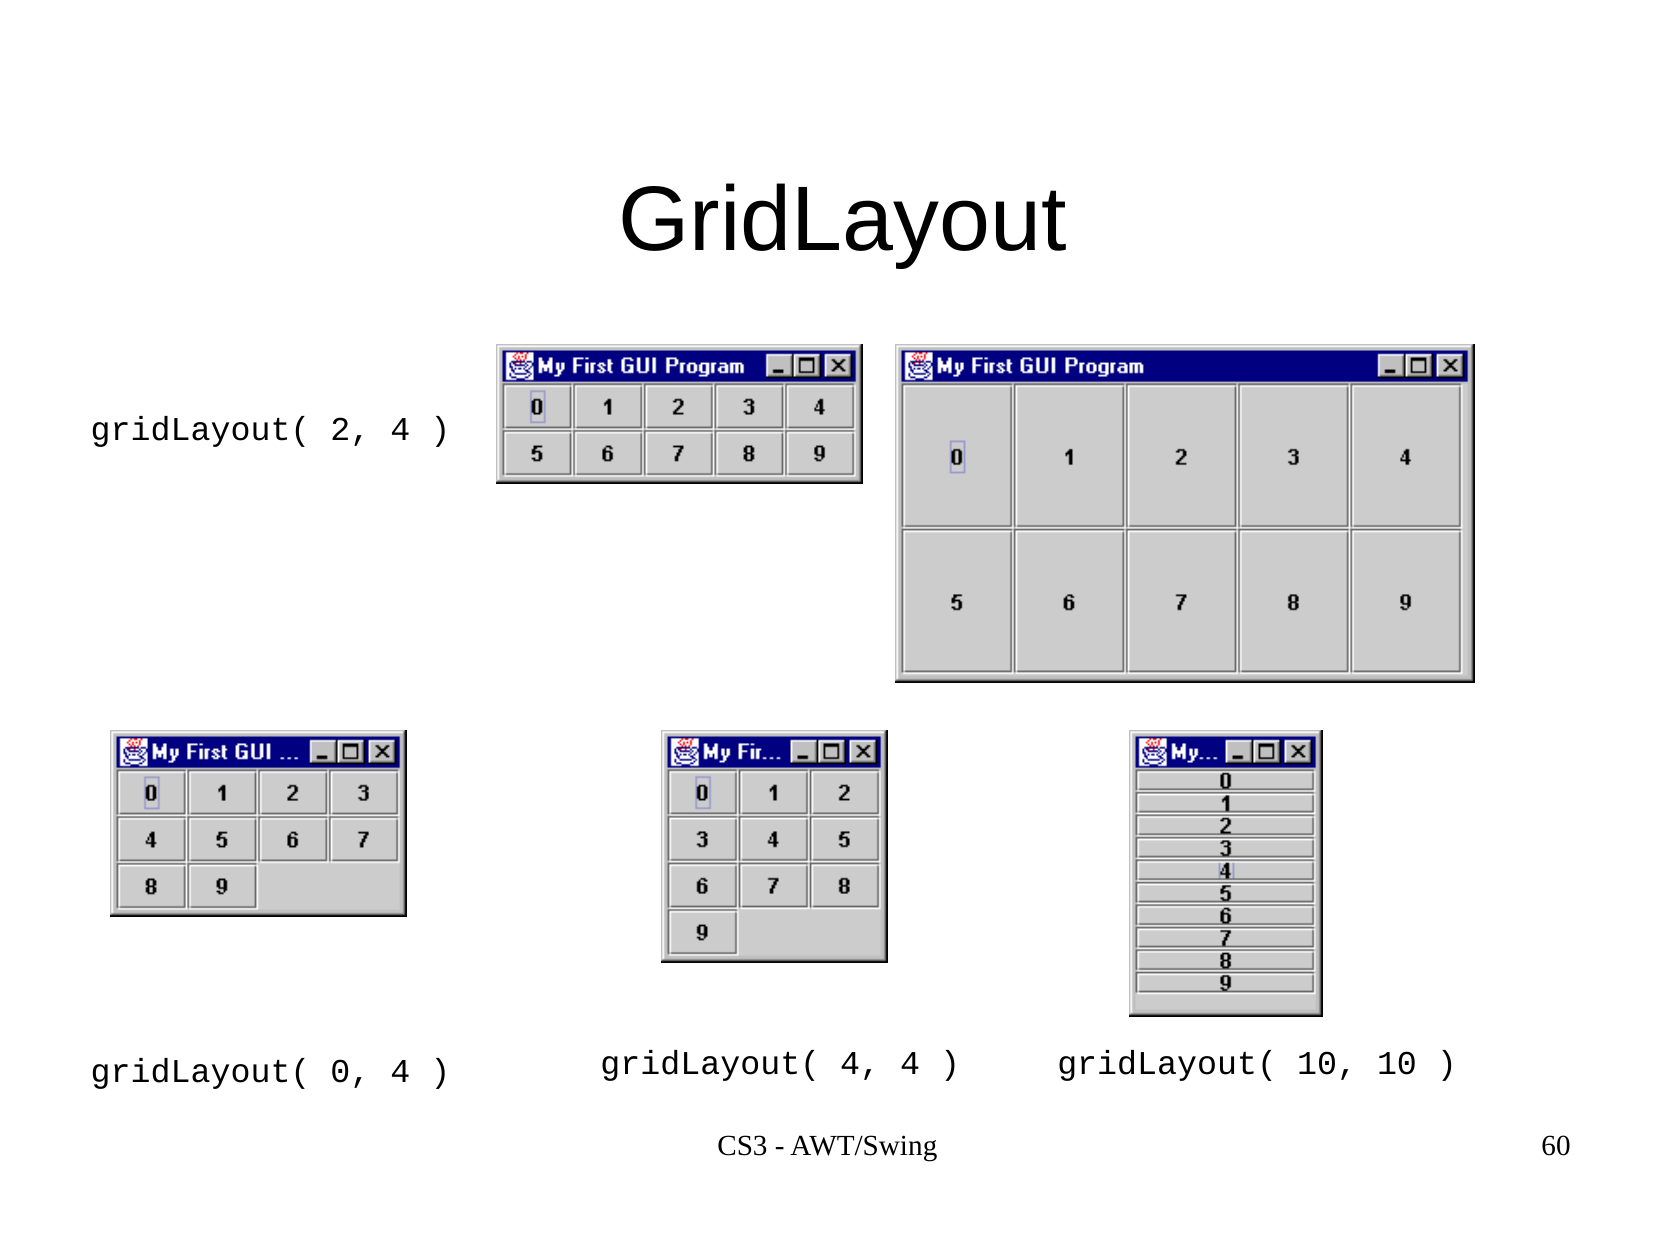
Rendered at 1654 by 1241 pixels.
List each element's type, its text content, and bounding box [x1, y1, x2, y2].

title GridLayout [124, 110, 1530, 317]
picture [496, 344, 863, 484]
text_box gridLayout( 4, 4 ) [585, 1033, 976, 1089]
picture [1129, 730, 1323, 1017]
text_box gridLayout( 0, 4 ) [75, 1041, 466, 1097]
text_box gridLayout( 2, 4 ) [75, 399, 466, 455]
picture [661, 730, 888, 963]
picture [110, 730, 407, 917]
text_box gridLayout( 10, 10 ) [1042, 1033, 1473, 1089]
picture [895, 344, 1475, 683]
